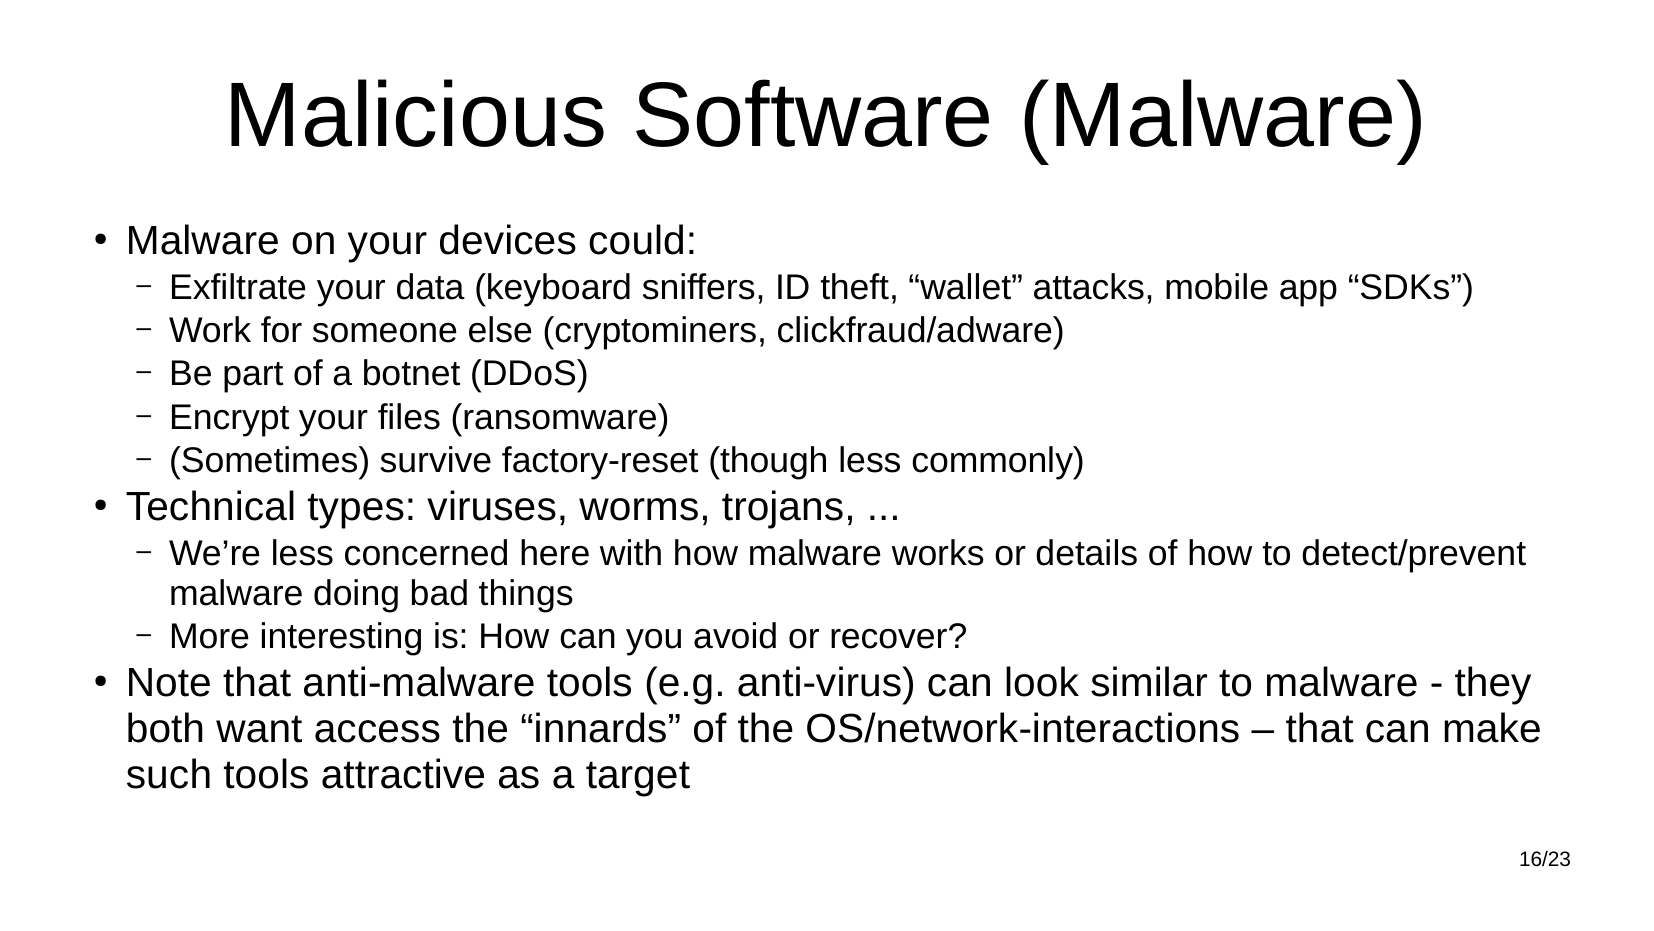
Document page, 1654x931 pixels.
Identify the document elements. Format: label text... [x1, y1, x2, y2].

list Malware on your devices could: Exfiltrate your data (keyboard sniffers, ID theft, “wallet” attacks, mobile app “SDKs”) Work for someone else (cryptominers, clickfraud/adware) Be part of a botnet (DDoS) Encrypt your files (ransomware) (Sometimes) survive factory-reset (though less commonly) Technical types: viruses, worms, trojans, ... We’re less concerned here with how malware works or details of how to detect/prevent malware doing bad things More interesting is: How can you avoid or recover? Note that anti-malware tools (e.g. anti-virus) can look similar to malware - they both want access the “innards” of the OS/network-interactions – that can make such tools attractive as a target [82, 217, 1571, 803]
title Malicious Software (Malware) [82, 37, 1571, 193]
